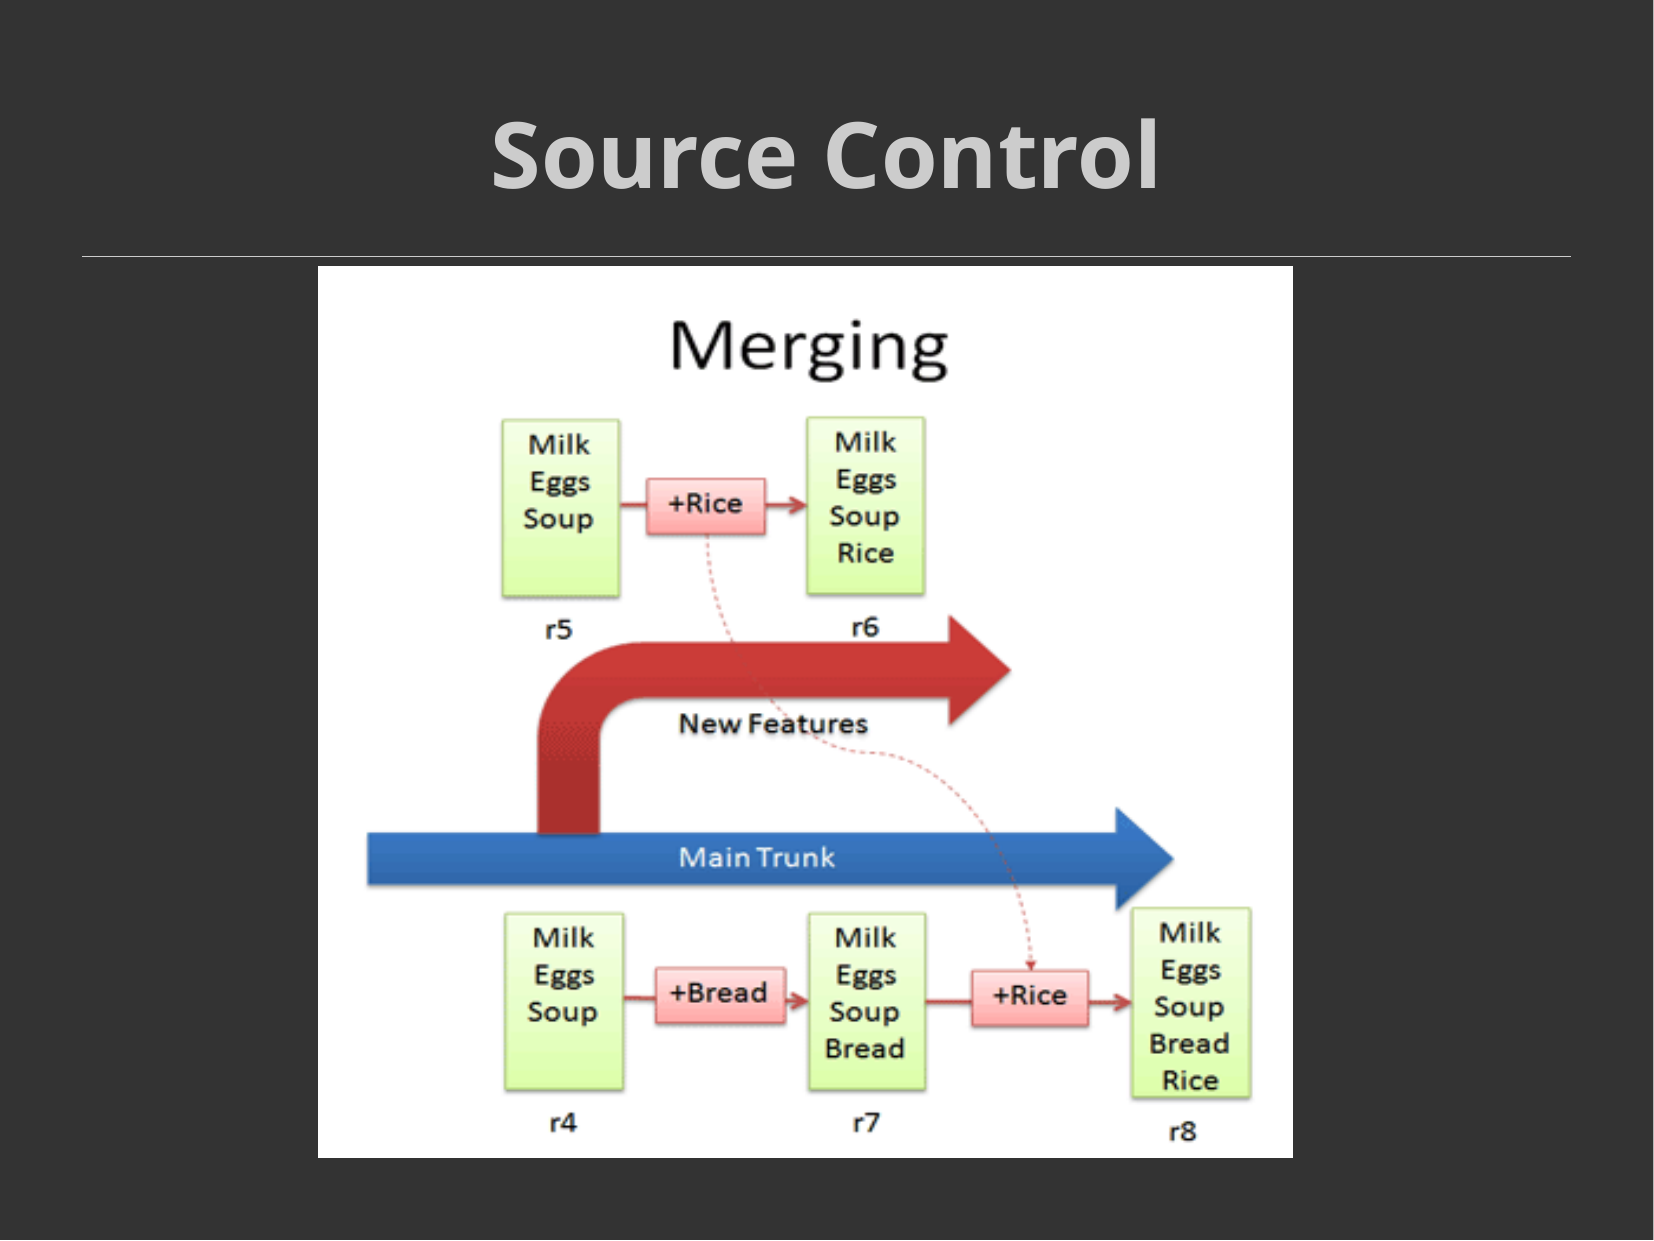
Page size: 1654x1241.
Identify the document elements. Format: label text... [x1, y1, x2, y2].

picture [318, 266, 1293, 1158]
title Source Control [82, 49, 1571, 257]
